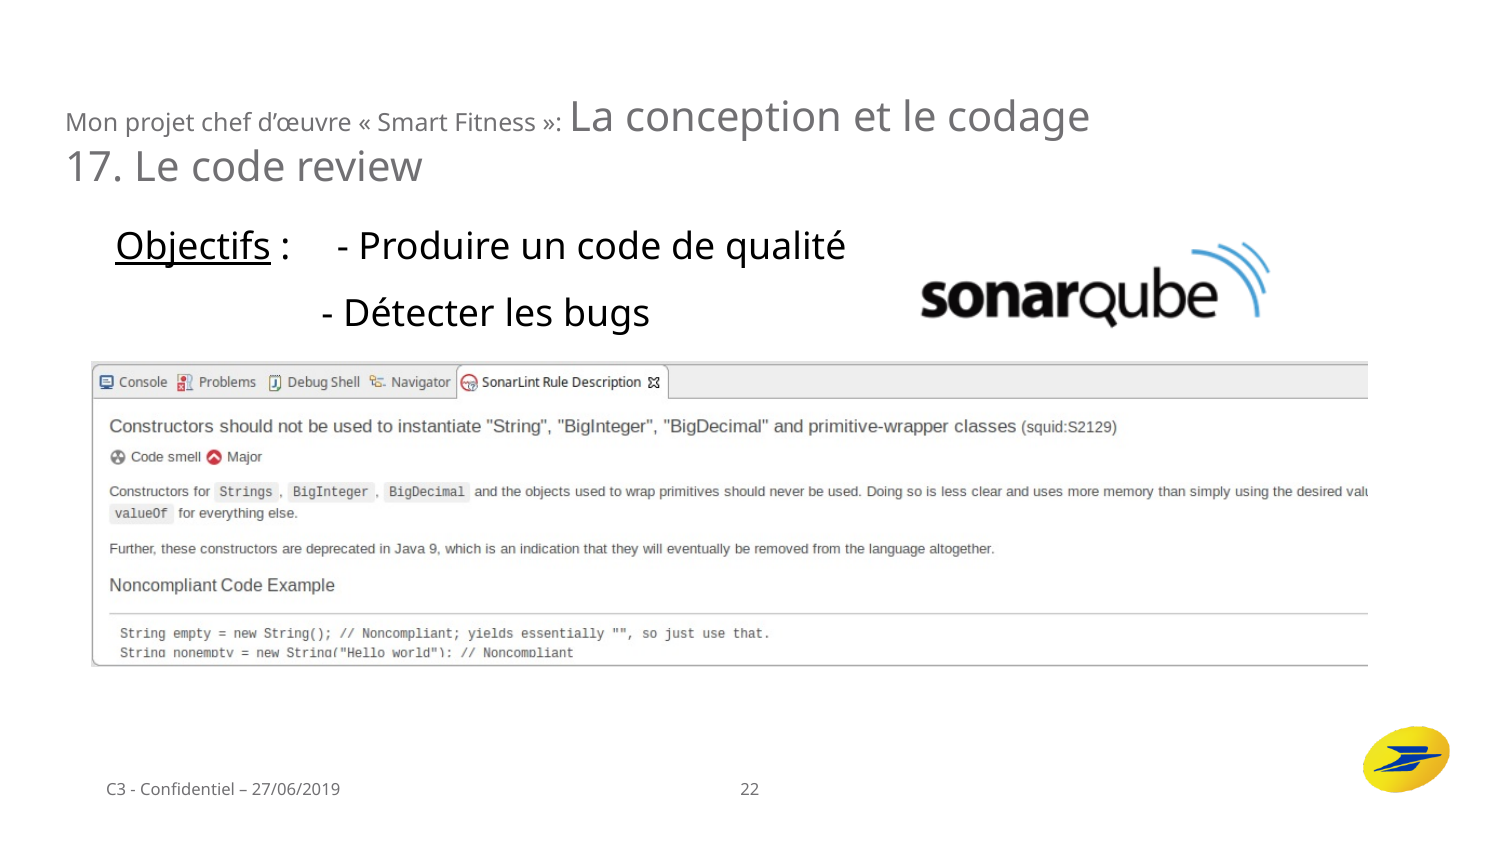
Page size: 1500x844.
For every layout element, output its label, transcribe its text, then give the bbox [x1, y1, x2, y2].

picture [885, 232, 1300, 343]
picture [1346, 702, 1465, 821]
picture [91, 361, 1368, 667]
text_box Objectifs : - Produire un code de qualité - Détecter les bugs [100, 192, 1045, 342]
title Mon projet chef d’œuvre « Smart Fitness »: La conception et le codage 17. Le code review [64, 89, 1436, 169]
